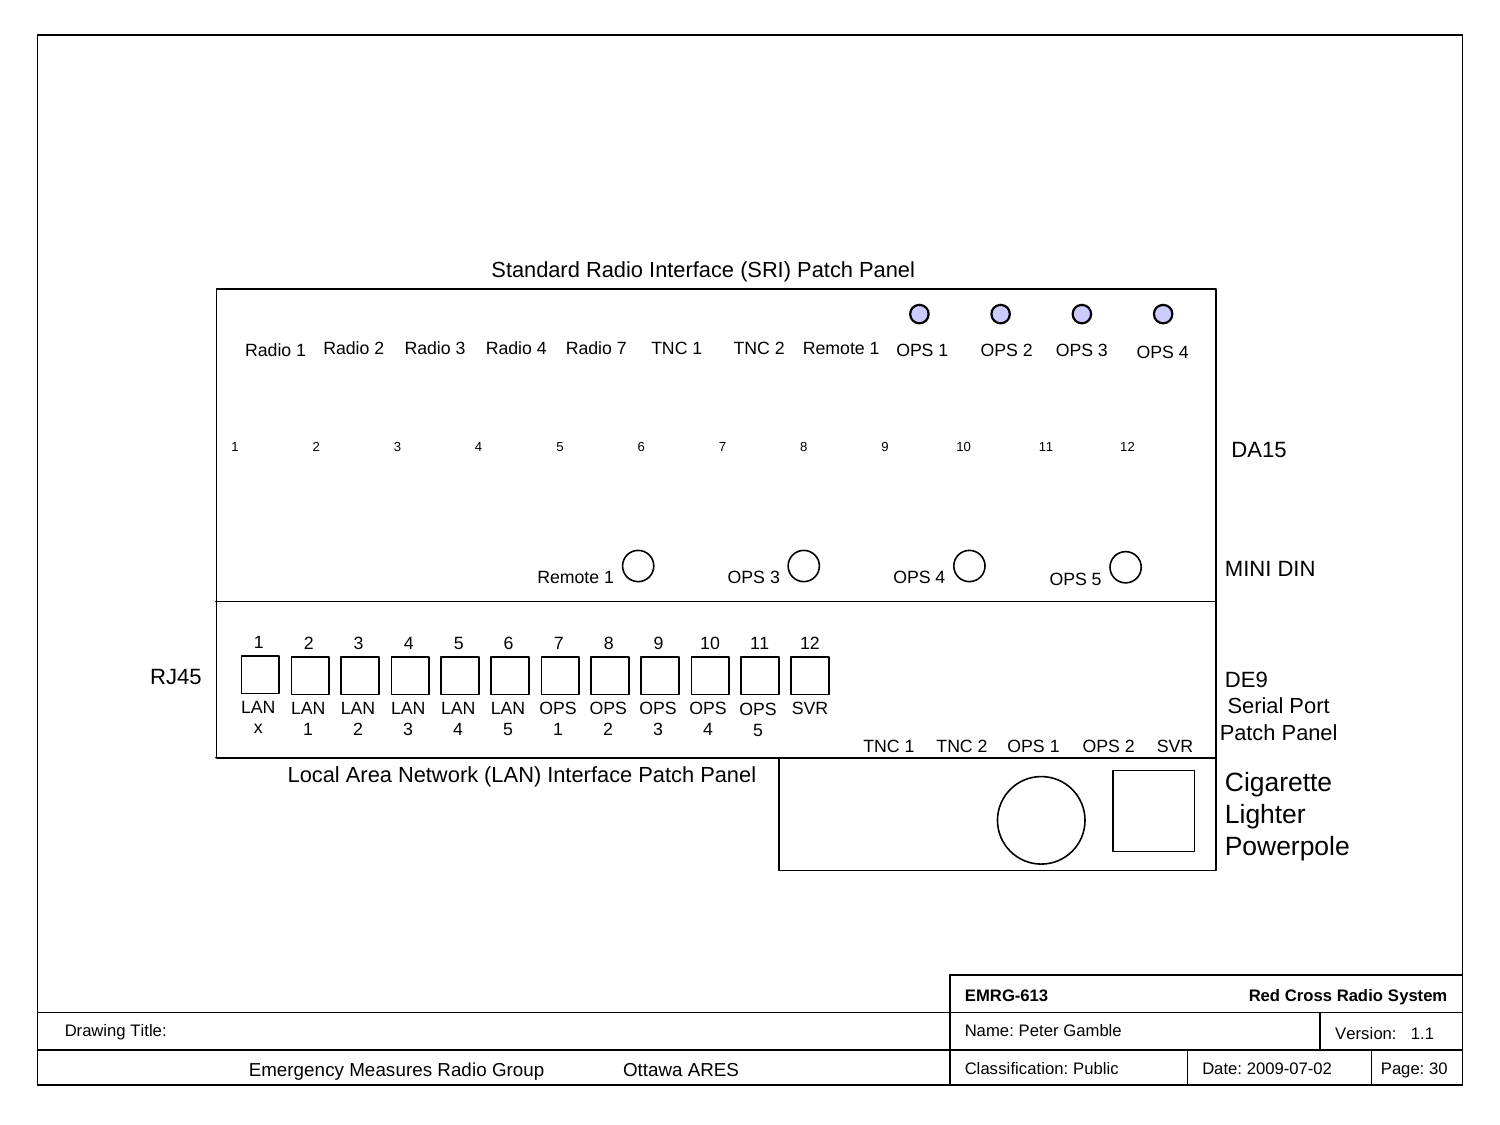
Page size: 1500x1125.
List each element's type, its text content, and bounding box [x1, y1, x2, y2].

chart [147, 252, 1353, 873]
text_box Page: <number> [1362, 1049, 1463, 1086]
text_box Emergency Measures Radio Group Ottawa ARES [50, 1049, 938, 1086]
